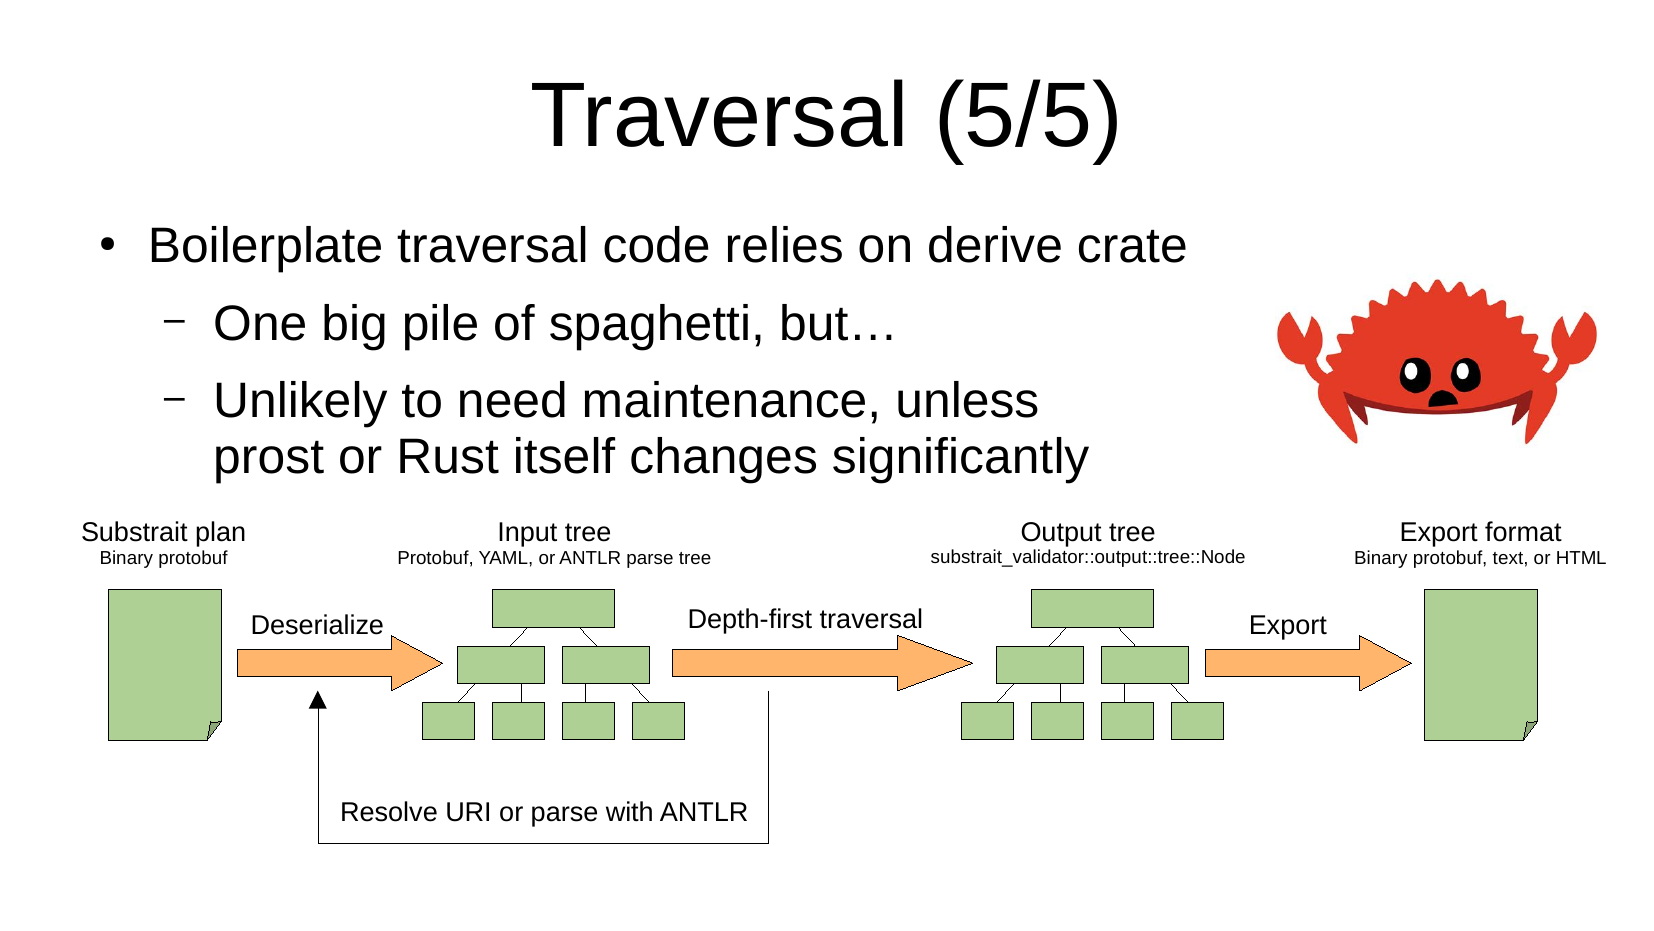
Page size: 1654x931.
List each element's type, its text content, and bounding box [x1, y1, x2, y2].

text_box [562, 702, 615, 740]
text_box Output tree substrait_validator::output::tree::Node [900, 509, 1276, 597]
text_box Export [1233, 602, 1378, 678]
text_box [391, 643, 443, 691]
picture [1275, 262, 1599, 476]
text_box [422, 702, 475, 740]
text_box [1424, 597, 1538, 741]
text_box Input tree Protobuf, YAML, or ANTLR parse tree [376, 509, 733, 597]
text_box [457, 646, 545, 684]
text_box [1101, 702, 1154, 740]
text_box [672, 642, 973, 691]
text_box [492, 597, 615, 628]
text_box [996, 646, 1084, 684]
text_box [492, 702, 545, 740]
text_box Export format Binary protobuf, text, or HTML [1327, 509, 1634, 597]
text_box [1031, 702, 1084, 740]
text_box [1359, 645, 1412, 691]
text_box [562, 646, 650, 684]
text_box [1101, 646, 1189, 684]
text_box [632, 702, 685, 740]
text_box [1171, 702, 1224, 740]
text_box [1031, 597, 1154, 628]
list Boilerplate traversal code relies on derive crate One big pile of spaghetti, but… Unlikely to need maintenance, unless prost or Rust itself changes significantly [82, 217, 1238, 488]
text_box Substrait plan Binary protobuf [10, 509, 317, 597]
text_box Deserialize [235, 602, 407, 678]
text_box [961, 702, 1014, 740]
title Traversal (5/5) [82, 37, 1571, 193]
text_box Depth-first traversal [672, 596, 973, 642]
text_box [108, 597, 222, 741]
text_box Resolve URI or parse with ANTLR [325, 789, 888, 865]
text_box [1205, 649, 1233, 677]
